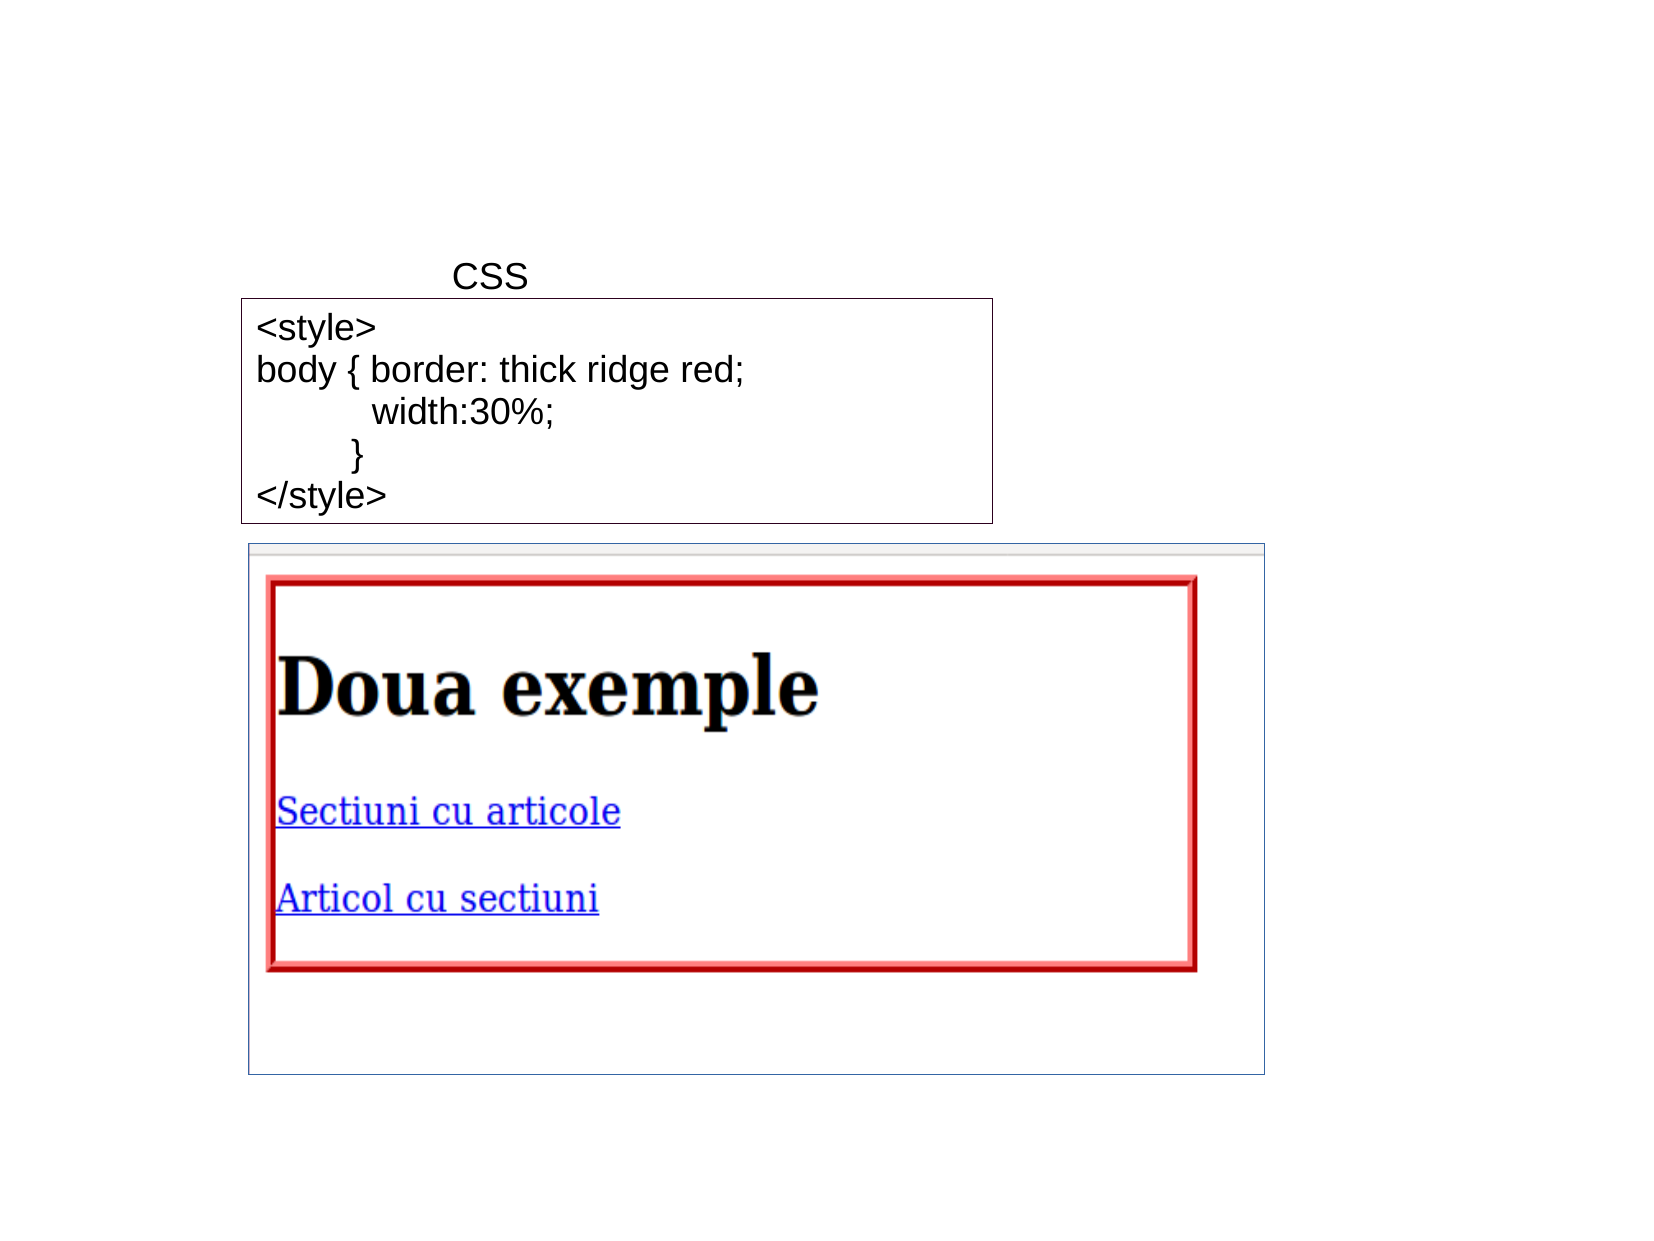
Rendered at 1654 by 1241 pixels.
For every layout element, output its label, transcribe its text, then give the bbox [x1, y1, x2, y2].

picture [248, 543, 1265, 1075]
text_box <style> body { border: thick ridge red; width:30%; } </style> [241, 298, 993, 524]
text_box CSS [437, 248, 544, 305]
